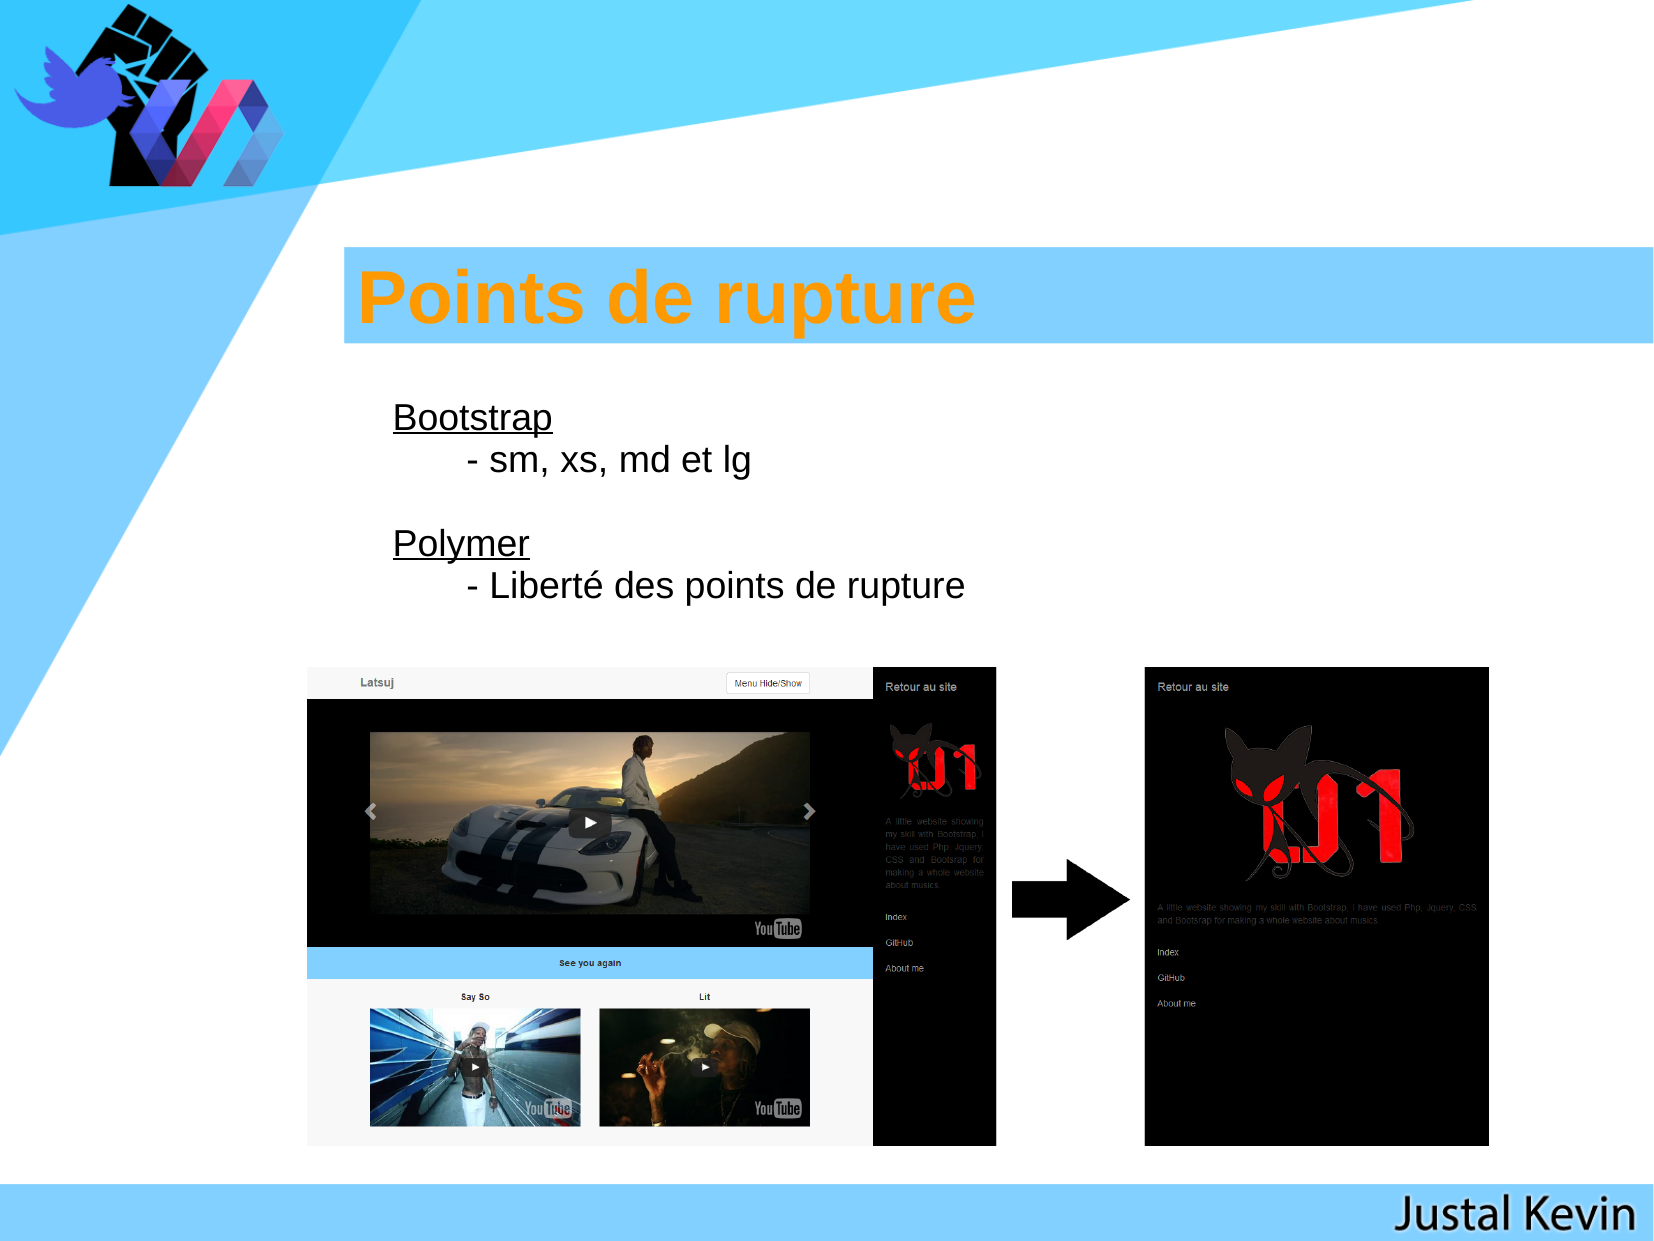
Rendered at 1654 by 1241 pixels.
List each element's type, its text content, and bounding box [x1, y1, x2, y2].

text_box Points de rupture [342, 248, 1654, 347]
text_box Bootstrap - sm, xs, md et lg Polymer - Liberté des points de rupture [377, 346, 1619, 614]
picture [0, 0, 1654, 1241]
